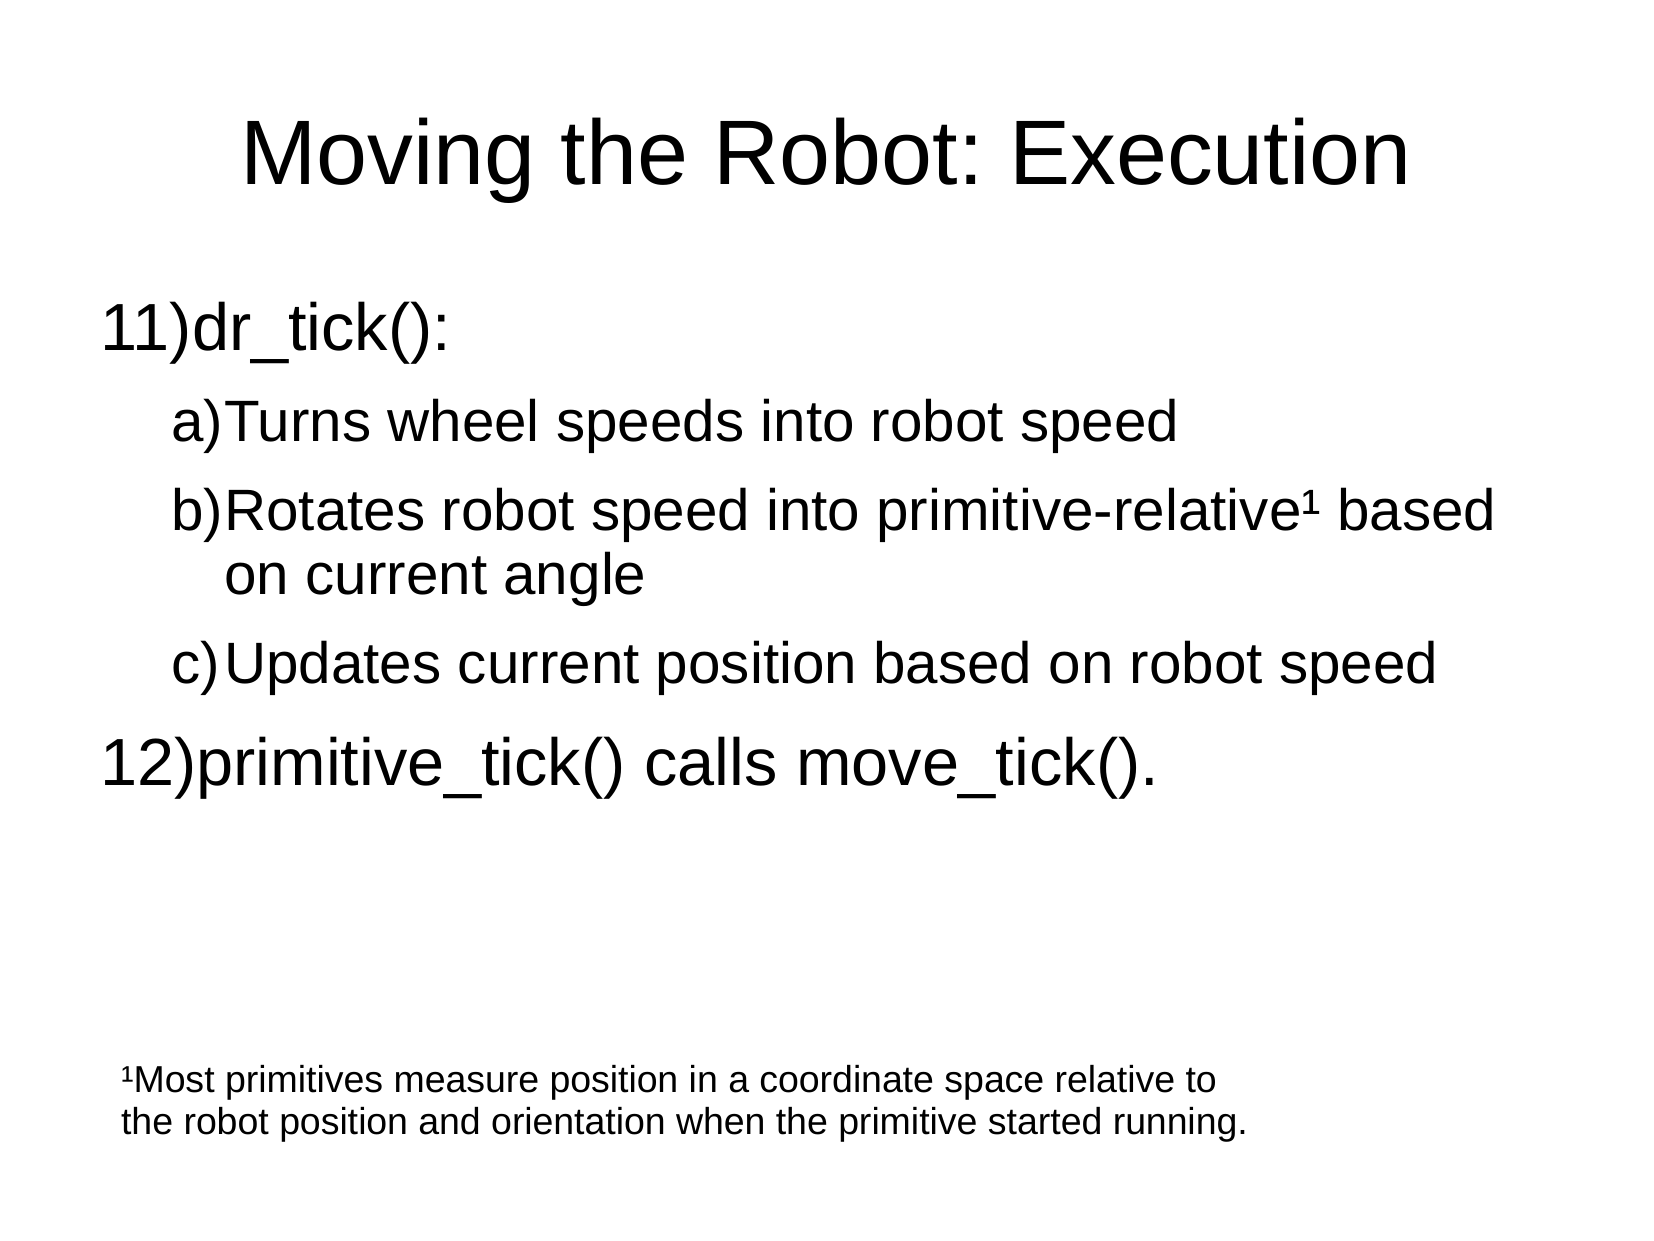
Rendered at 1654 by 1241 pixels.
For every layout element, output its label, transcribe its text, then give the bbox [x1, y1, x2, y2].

title Moving the Robot: Execution [82, 49, 1571, 257]
list dr_tick(): Turns wheel speeds into robot speed Rotates robot speed into primitive-relative¹ based on current angle Updates current position based on robot speed primitive_tick() calls move_tick(). [82, 290, 1571, 1010]
text_box ¹Most primitives measure position in a coordinate space relative to the robot position and orientation when the primitive started running. [106, 1051, 1264, 1150]
